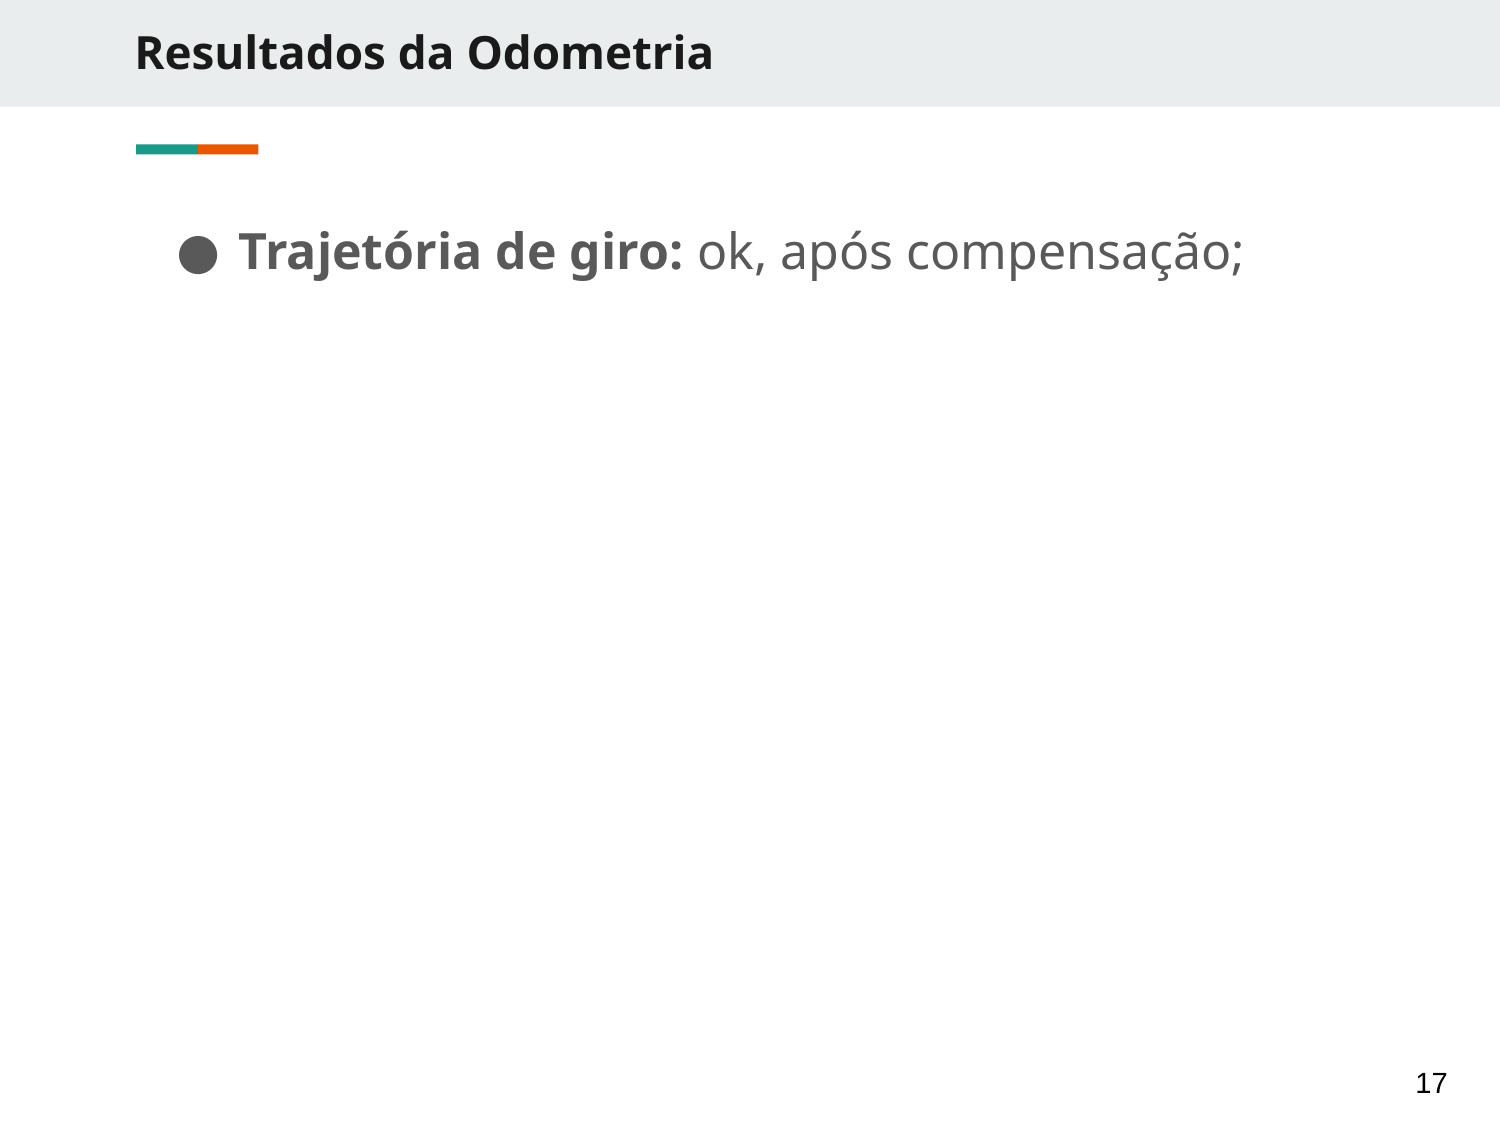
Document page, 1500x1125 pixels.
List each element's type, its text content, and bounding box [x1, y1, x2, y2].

list Trajetória de giro: ok, após compensação; [148, 204, 1393, 462]
slide_number 17 [1400, 1038, 1491, 1125]
title Resultados da Odometria [119, 8, 1381, 126]
